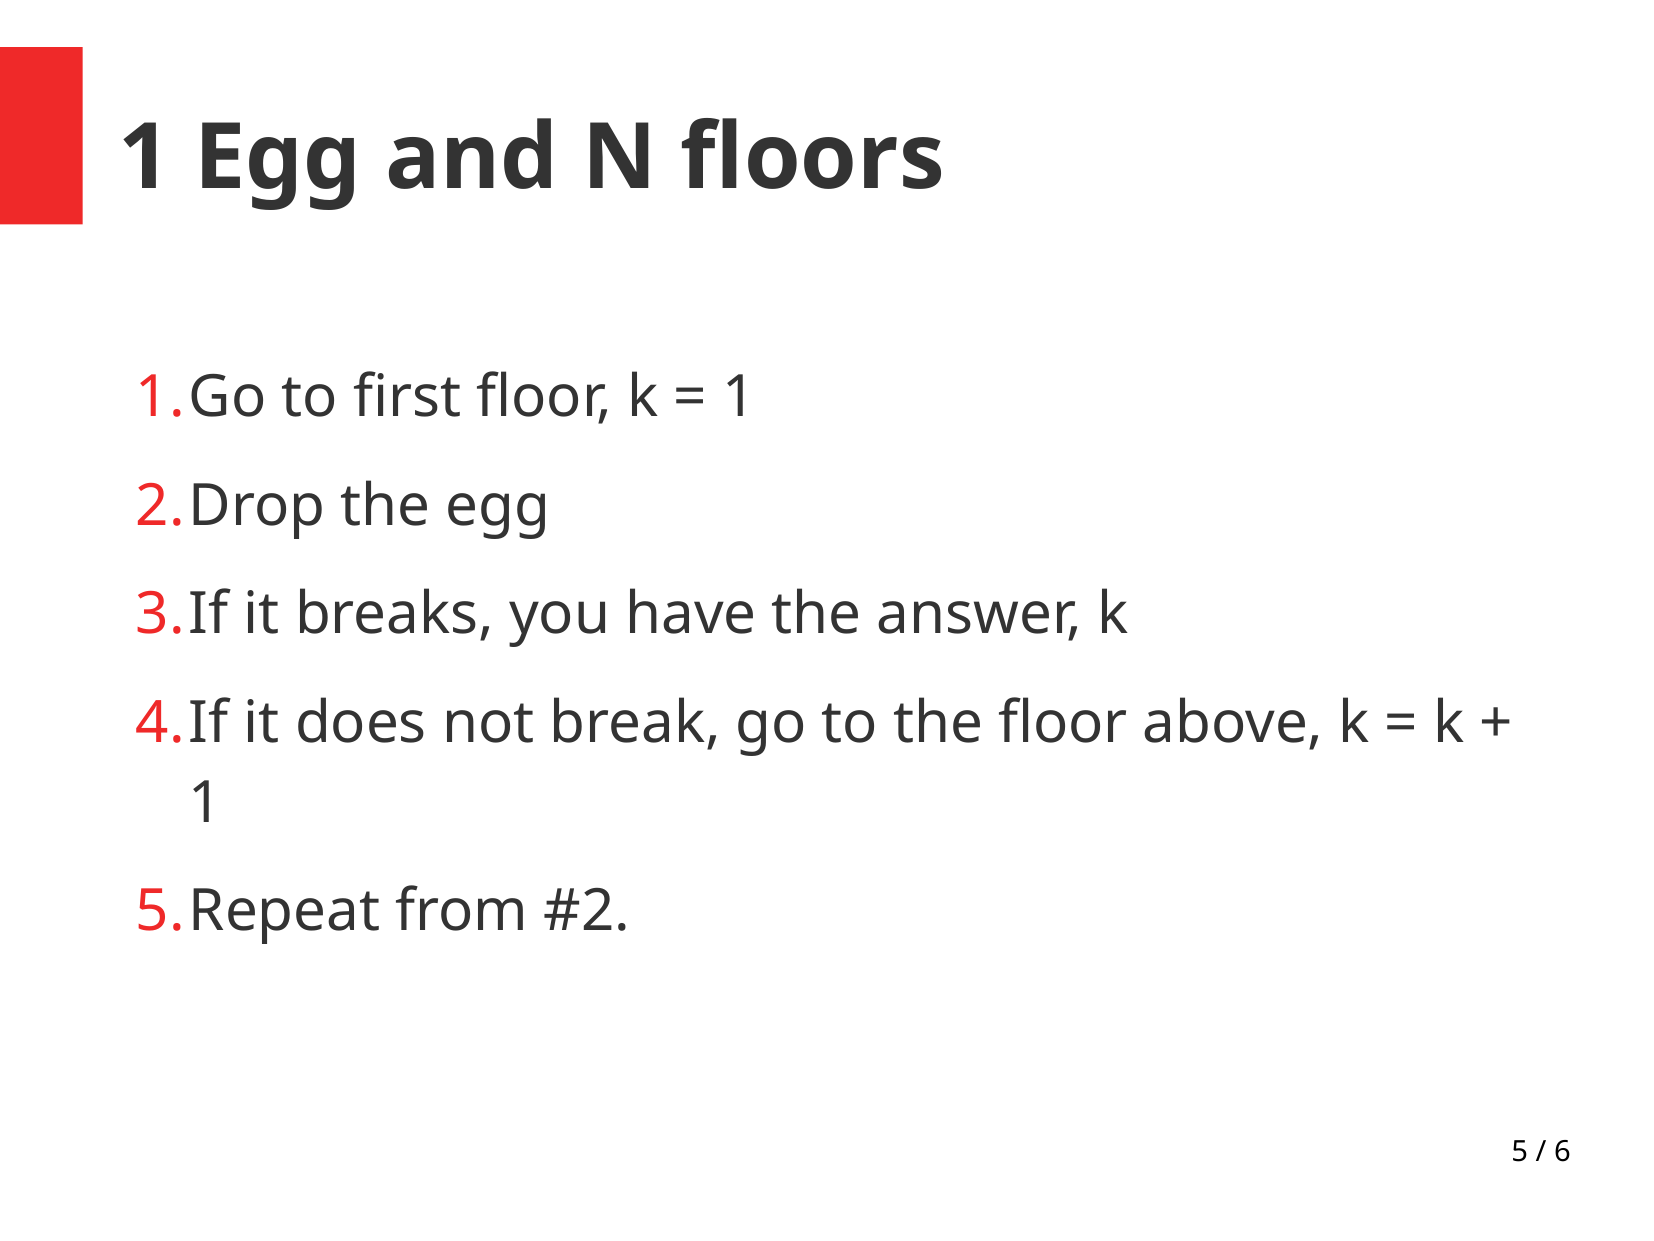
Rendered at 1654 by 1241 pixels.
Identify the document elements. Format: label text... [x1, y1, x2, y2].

list Go to first floor, k = 1 Drop the egg If it breaks, you have the answer, k If it does not break, go to the floor above, k = k + 1 Repeat from #2. [118, 354, 1536, 1074]
title 1 Egg and N floors [118, 49, 1571, 257]
